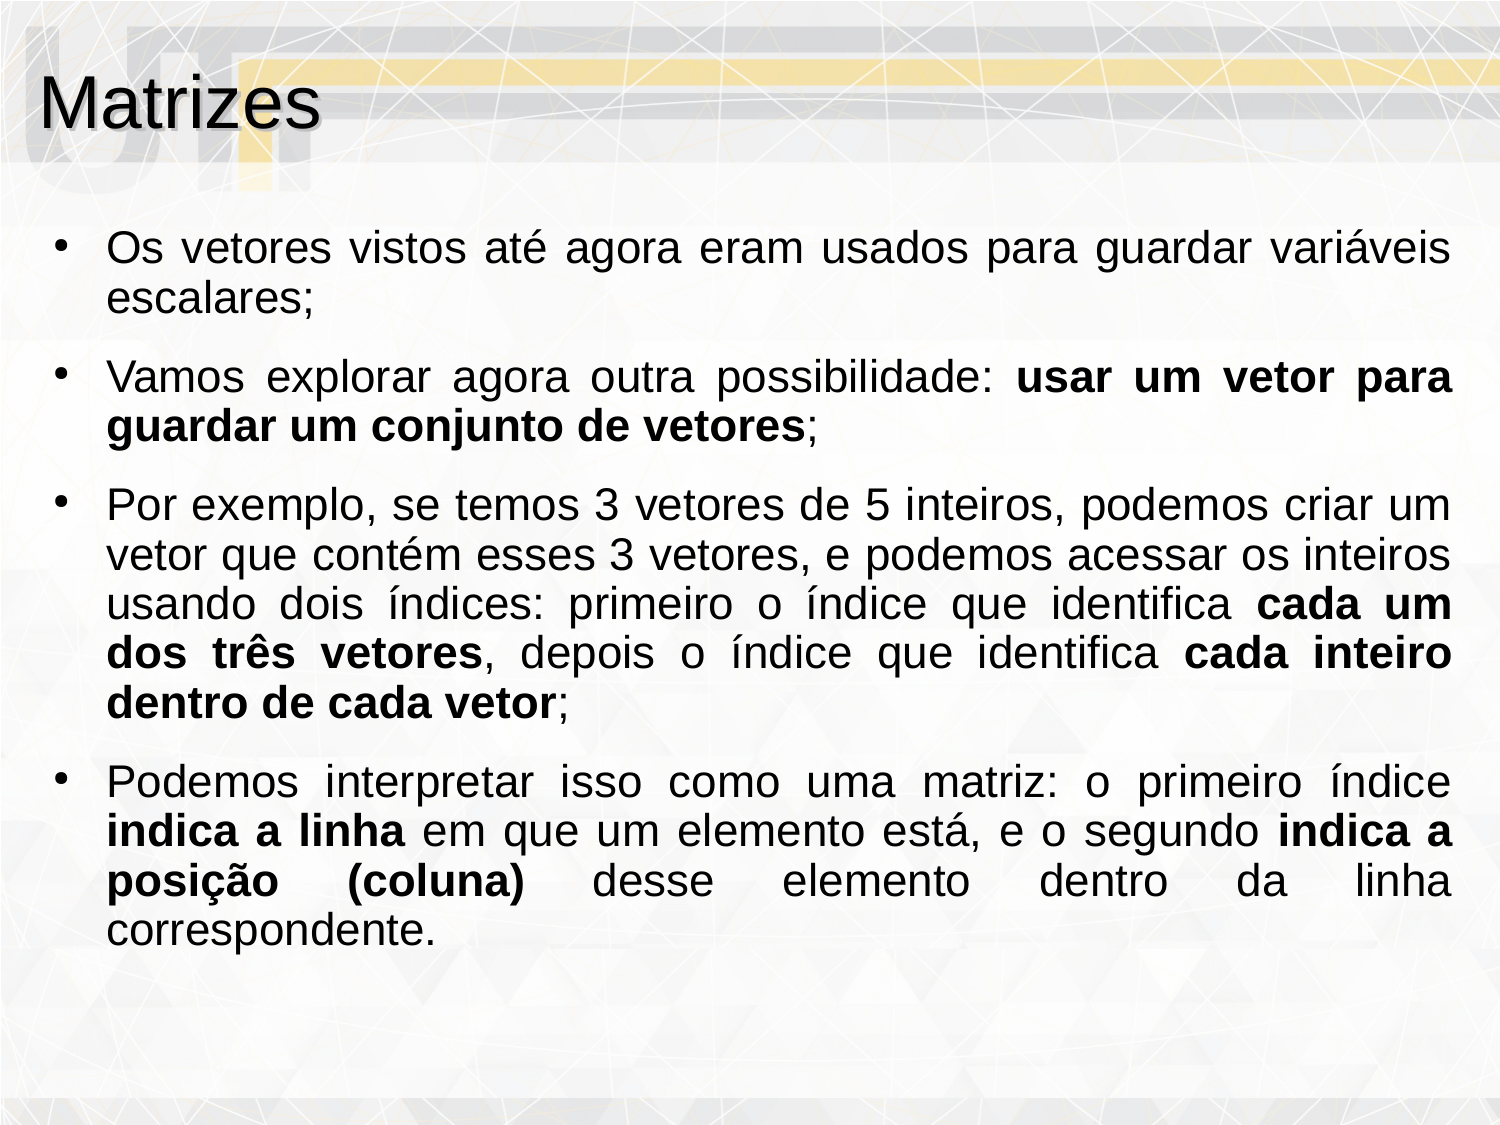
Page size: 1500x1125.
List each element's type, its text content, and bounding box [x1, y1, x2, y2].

list Os vetores vistos até agora eram usados para guardar variáveis escalares; Vamos explorar agora outra possibilidade: usar um vetor para guardar um conjunto de vetores; Por exemplo, se temos 3 vetores de 5 inteiros, podemos criar um vetor que contém esses 3 vetores, e podemos acessar os inteiros usando dois índices: primeiro o índice que identifica cada um dos três vetores, depois o índice que identifica cada inteiro dentro de cada vetor; Podemos interpretar isso como uma matriz: o primeiro índice indica a linha em que um elemento está, e o segundo indica a posição (coluna) desse elemento dentro da linha correspondente. [35, 224, 1453, 1087]
title Matrizes [23, 18, 1489, 178]
